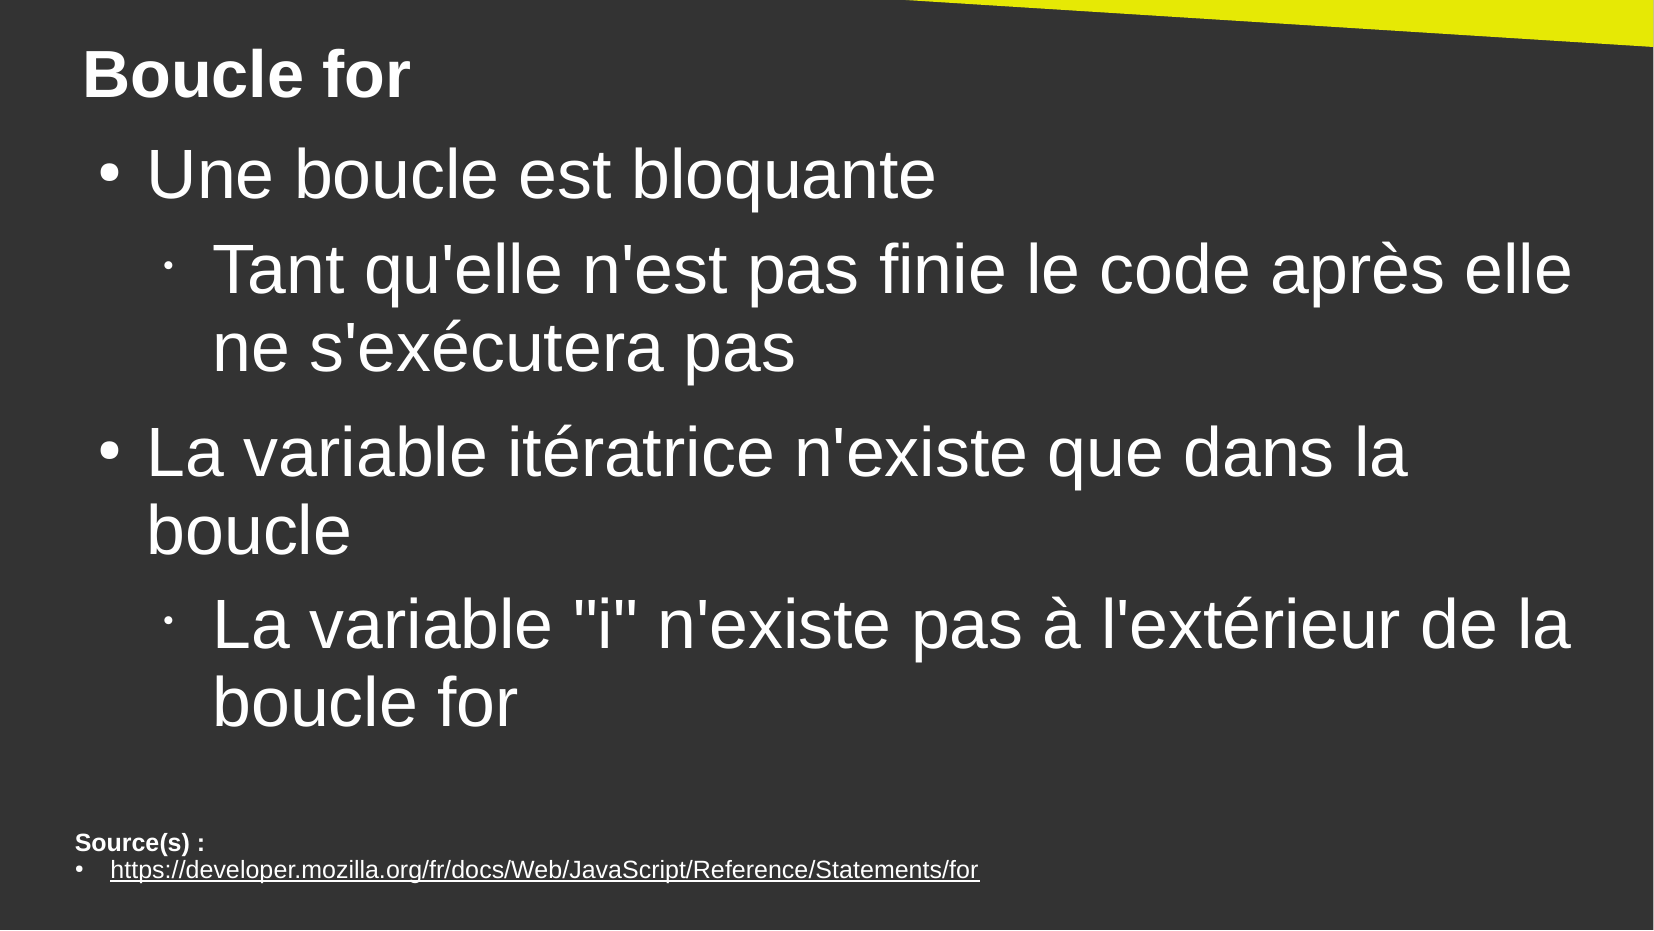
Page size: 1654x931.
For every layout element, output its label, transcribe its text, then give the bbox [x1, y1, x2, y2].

text_box [905, 0, 1654, 48]
title Boucle for [82, 37, 1571, 114]
text_box Source(s) : https://developer.mozilla.org/fr/docs/Web/JavaScript/Reference/Statements/for [60, 820, 1583, 892]
list Une boucle est bloquante Tant qu'elle n'est pas finie le code après elle ne s'exécutera pas La variable itératrice n'existe que dans la boucle La variable "i" n'existe pas à l'extérieur de la boucle for [80, 135, 1620, 745]
